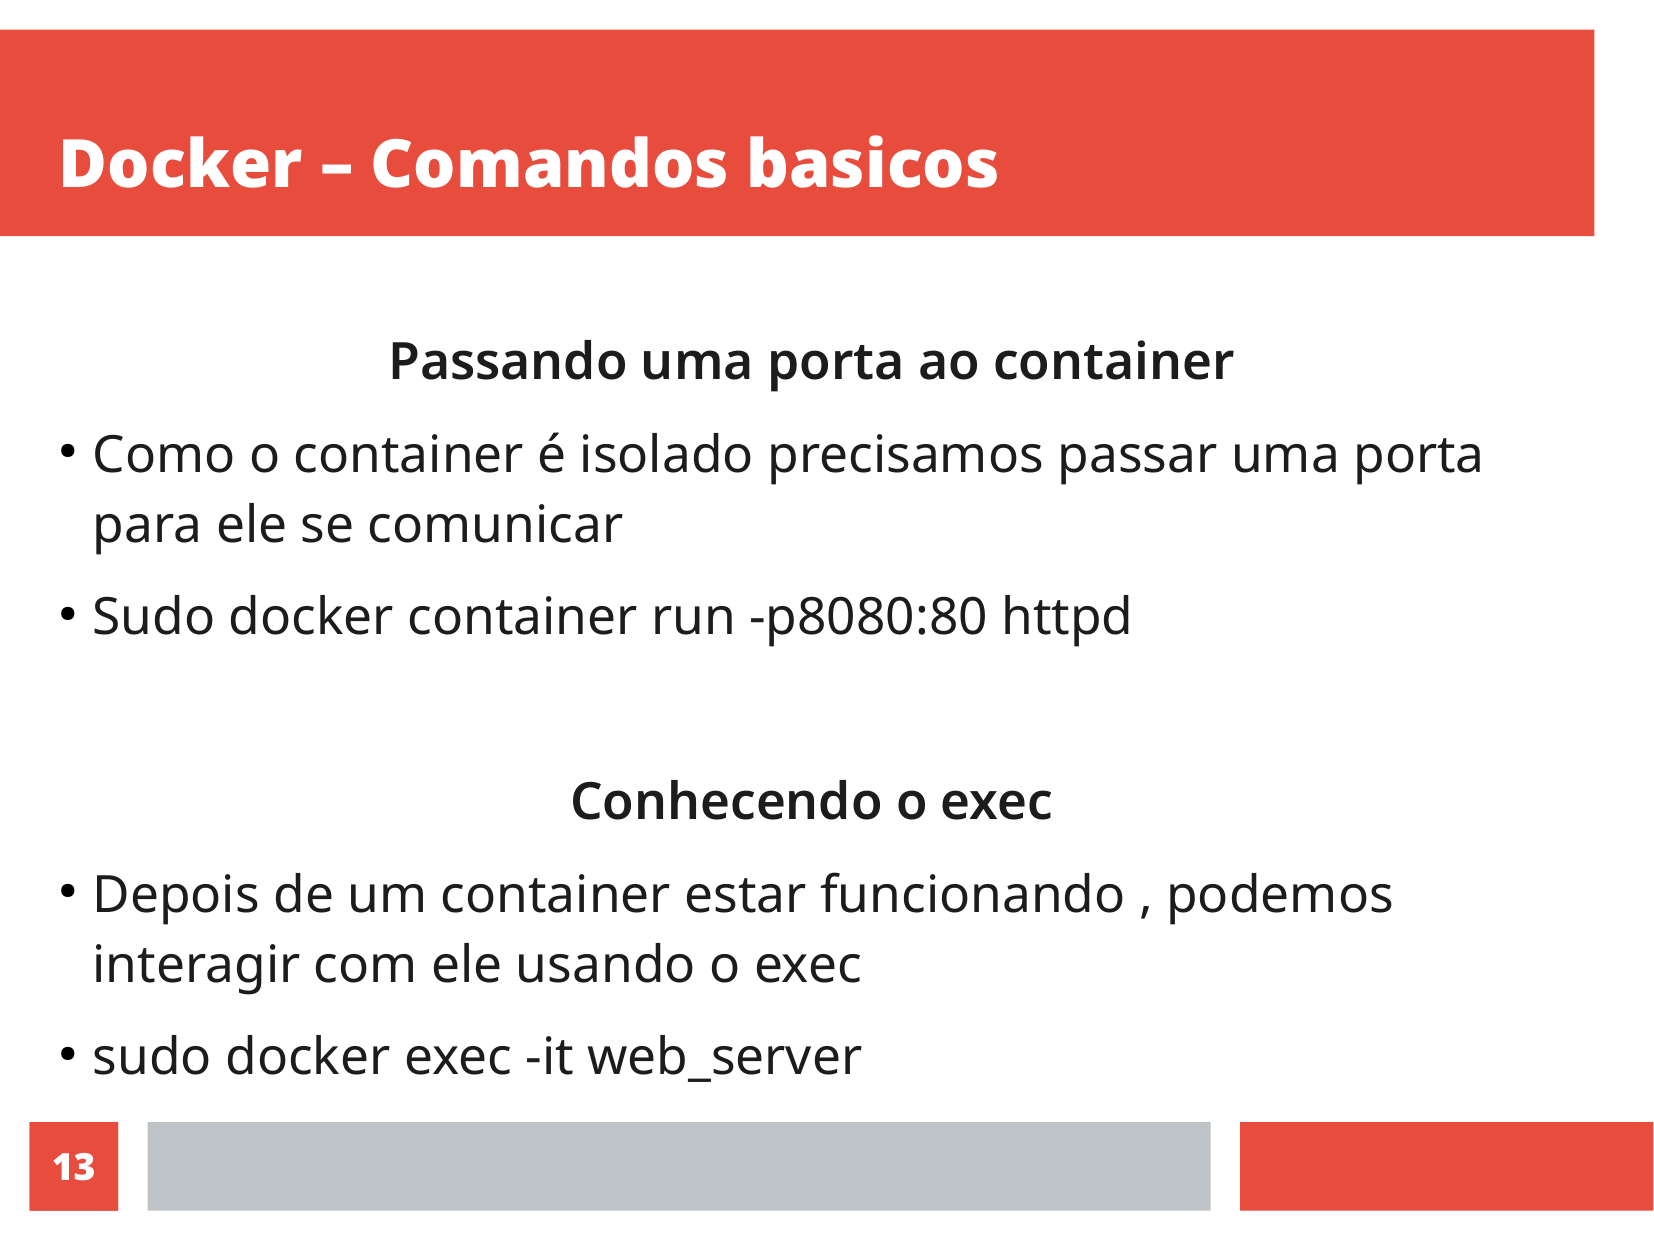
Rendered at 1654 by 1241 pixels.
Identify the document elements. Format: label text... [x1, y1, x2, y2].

list Passando uma porta ao container Como o container é isolado precisamos passar uma porta para ele se comunicar Sudo docker container run -p8080:80 httpd Conhecendo o exec Depois de um container estar funcionando , podemos interagir com ele usando o exec sudo docker exec -it web_server [59, 324, 1565, 1093]
title Docker – Comandos basicos [59, 59, 1595, 207]
